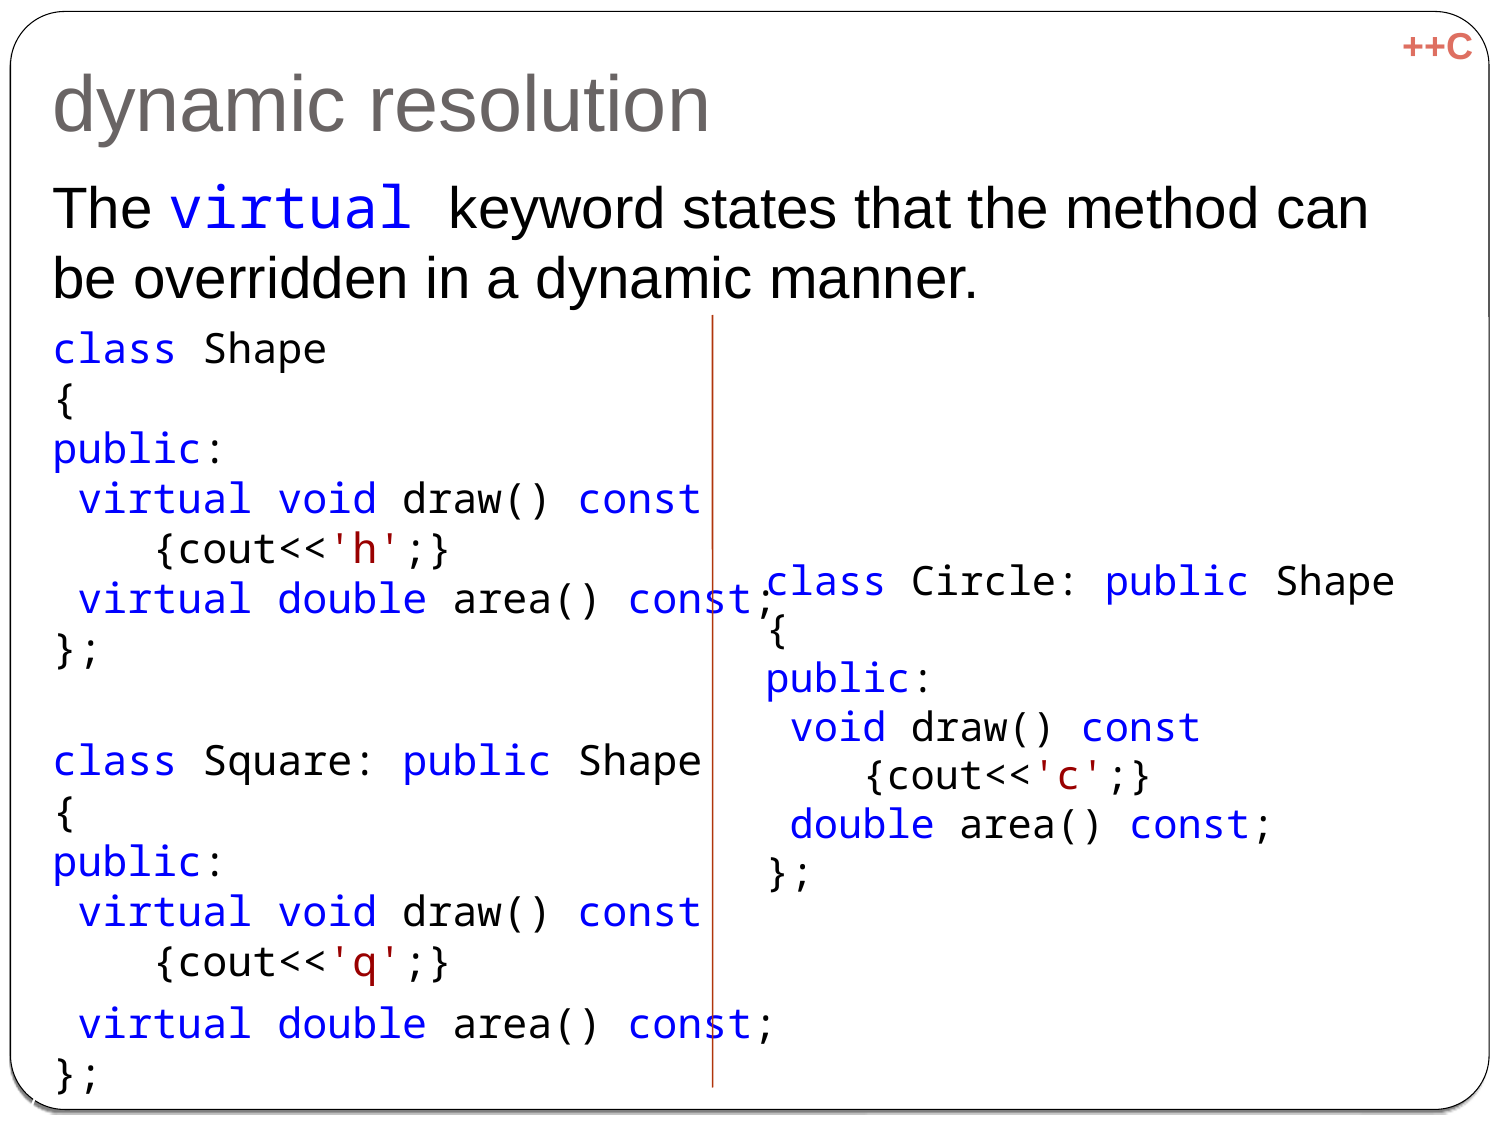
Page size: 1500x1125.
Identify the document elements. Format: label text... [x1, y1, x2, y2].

text_box class Circle: public Shape { public: void draw() const {cout<<'c';} double area() const; }; [765, 554, 1486, 946]
list The virtual keyword states that the method can be overridden in a dynamic manner. class Shape { public: virtual void draw() const {cout<<'h';} virtual double area() const; }; class Square: public Shape { public: virtual void draw() const {cout<<'q';} virtual double area() const; }; [37, 162, 1450, 1075]
title dynamic resolution [37, 45, 1463, 163]
slide_number <number> [0, 1074, 50, 1125]
